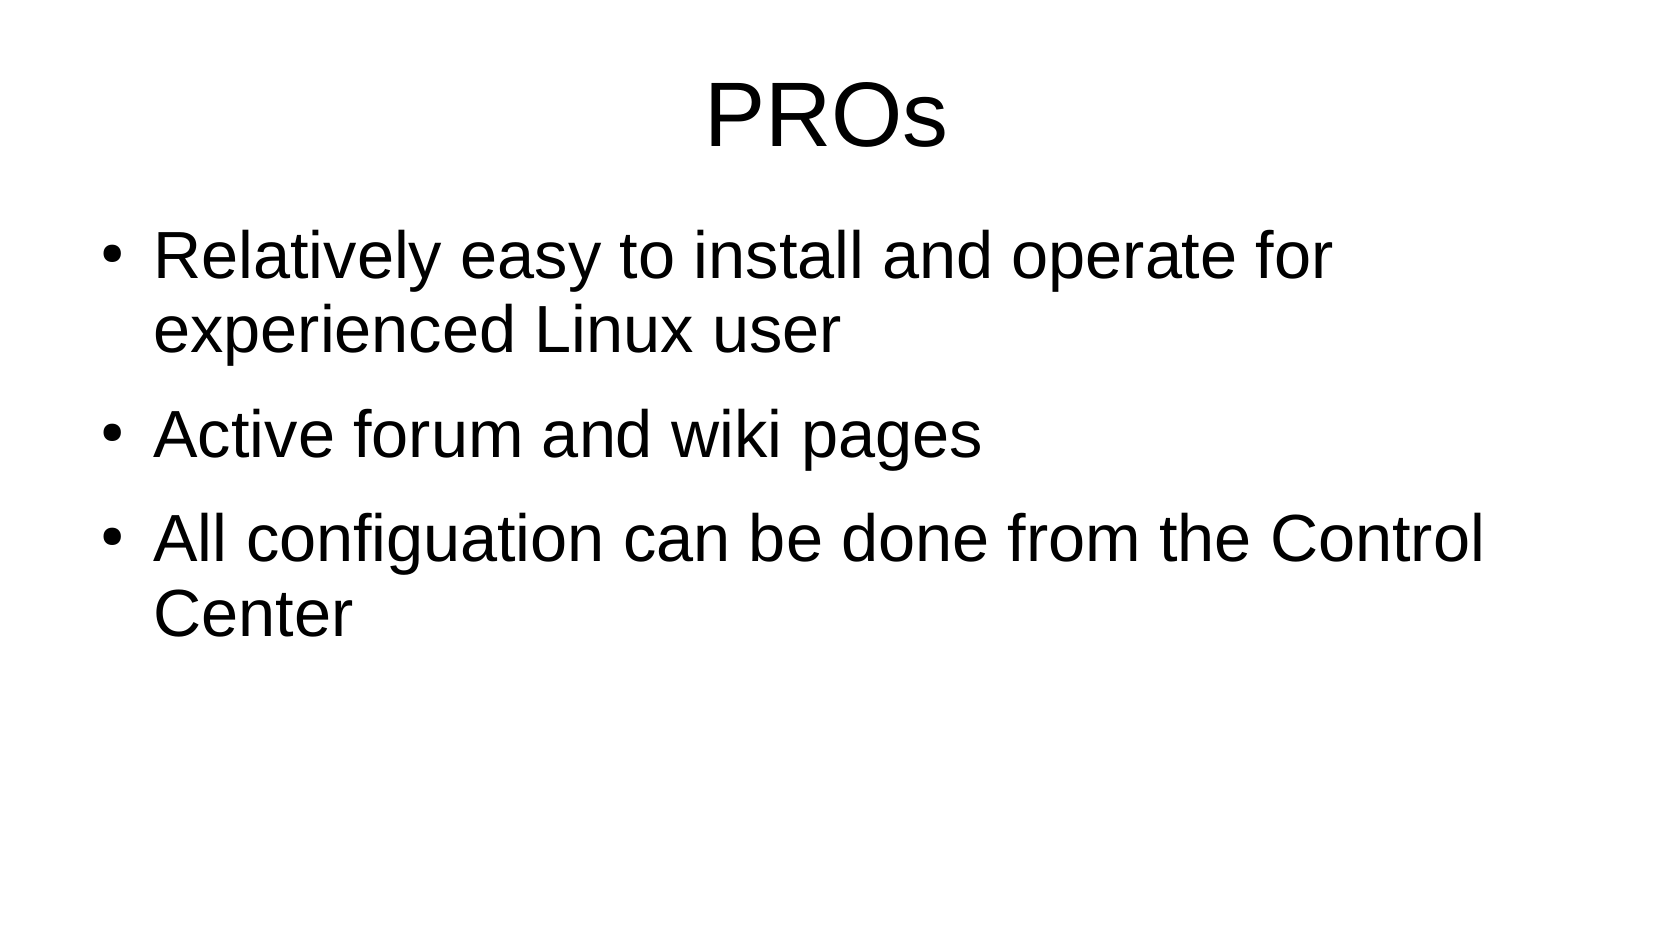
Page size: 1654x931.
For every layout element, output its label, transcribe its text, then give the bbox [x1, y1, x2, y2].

list Relatively easy to install and operate for experienced Linux user Active forum and wiki pages All configuation can be done from the Control Center [82, 217, 1571, 758]
title PROs [82, 37, 1571, 193]
